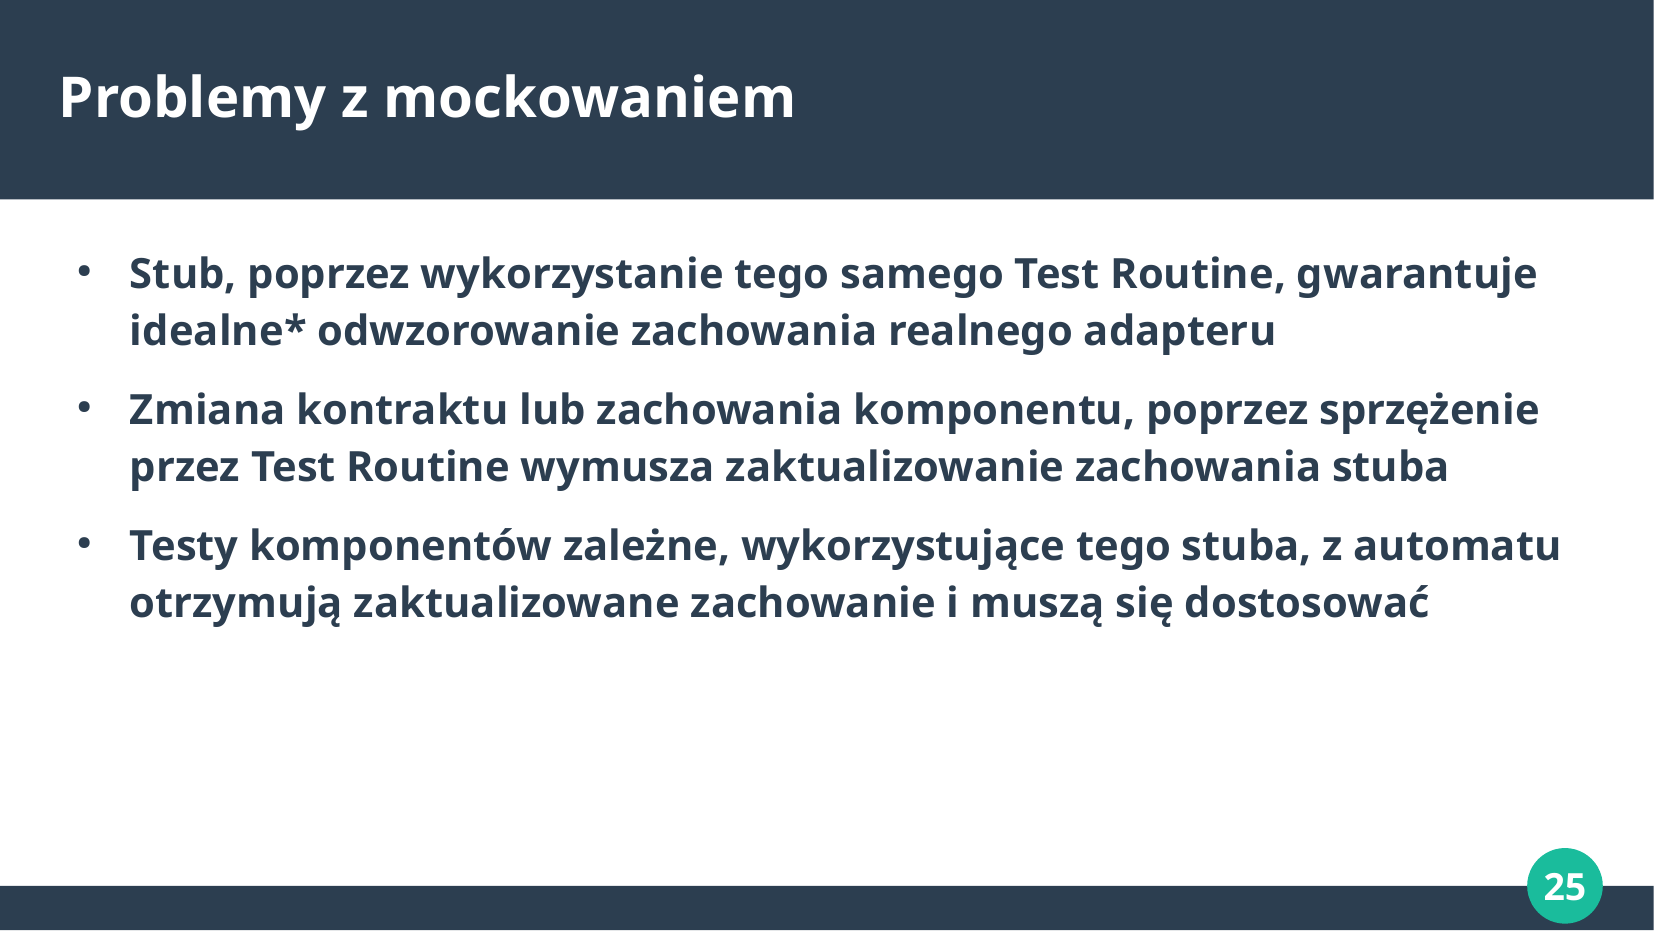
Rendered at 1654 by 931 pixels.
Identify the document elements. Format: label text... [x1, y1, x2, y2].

title Problemy z mockowaniem [59, 37, 1595, 156]
list Stub, poprzez wykorzystanie tego samego Test Routine, gwarantuje idealne* odwzorowanie zachowania realnego adapteru Zmiana kontraktu lub zachowania komponentu, poprzez sprzężenie przez Test Routine wymusza zaktualizowanie zachowania stuba Testy komponentów zależne, wykorzystujące tego stuba, z automatu otrzymują zaktualizowane zachowanie i muszą się dostosować [59, 243, 1595, 864]
